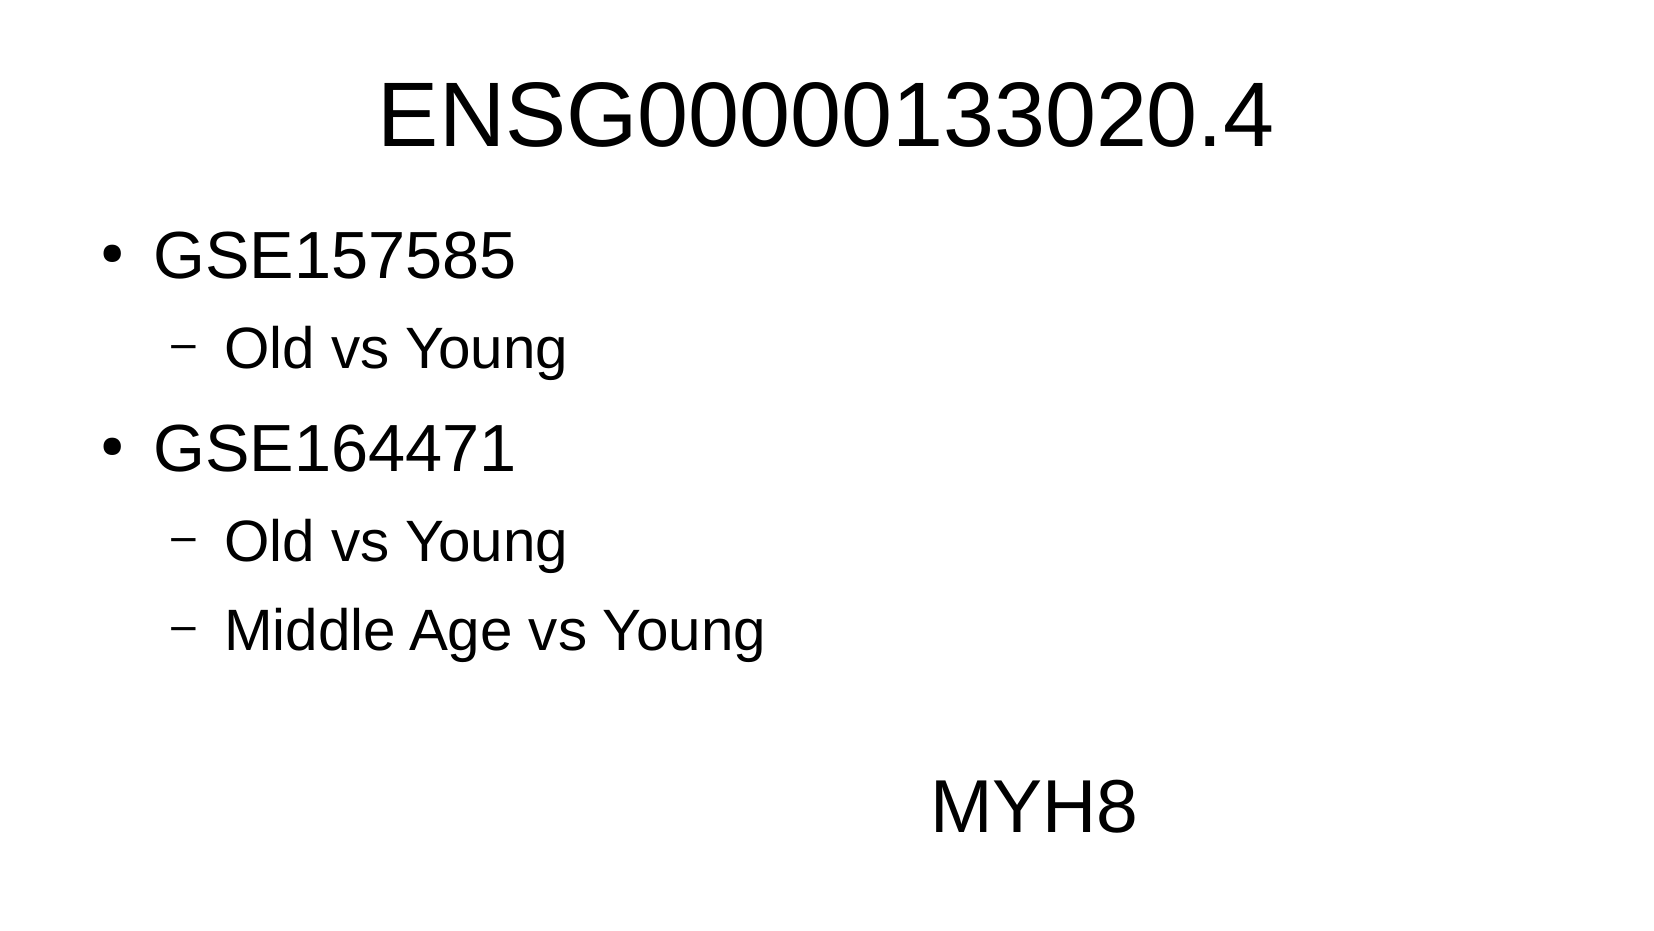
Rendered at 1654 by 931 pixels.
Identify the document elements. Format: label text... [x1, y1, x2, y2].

list GSE157585 Old vs Young GSE164471 Old vs Young Middle Age vs Young [82, 217, 1571, 758]
title ENSG00000133020.4 [82, 37, 1571, 193]
text_box MYH8 [915, 757, 1211, 876]
